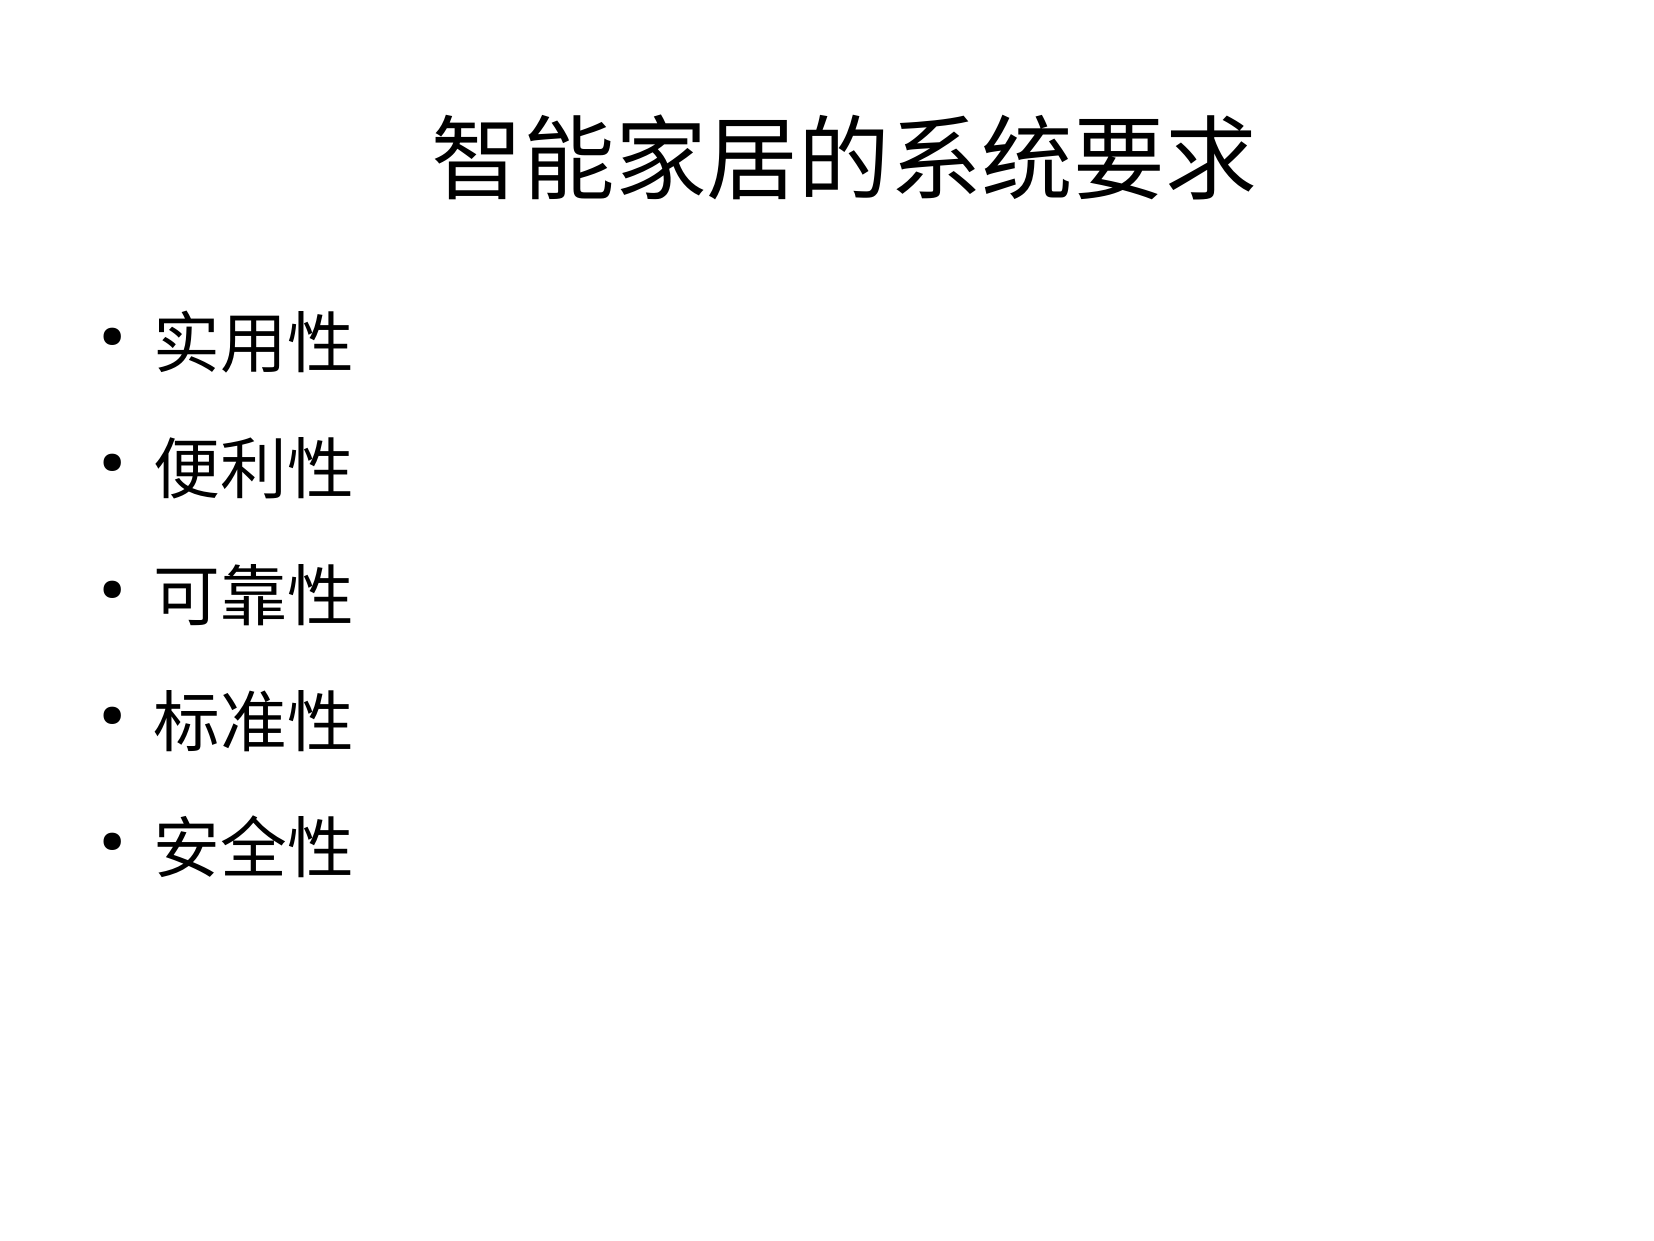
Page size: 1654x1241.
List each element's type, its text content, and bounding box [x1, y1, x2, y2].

title 智能家居的系统要求 [82, 49, 1571, 257]
list 实用性 便利性 可靠性 标准性 安全性 [82, 290, 1571, 1010]
